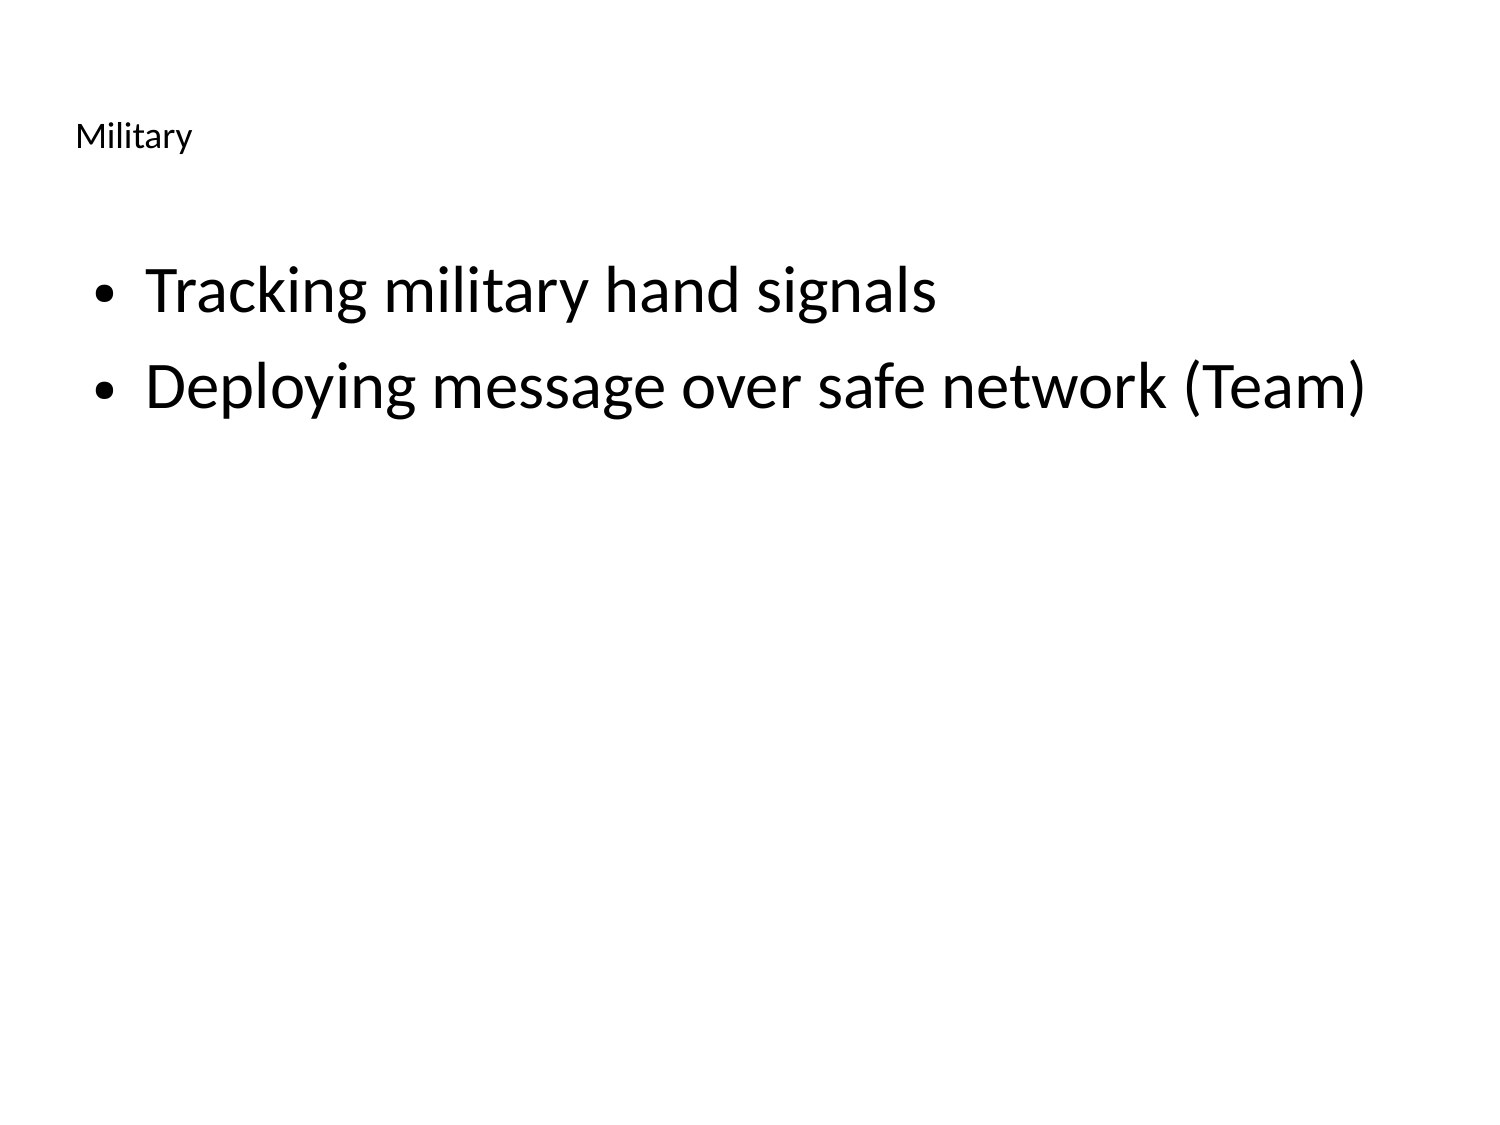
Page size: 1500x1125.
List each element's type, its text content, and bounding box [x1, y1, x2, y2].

list Tracking military hand signals Deploying message over safe network (Team) [75, 262, 1425, 1005]
title Military [75, 52, 1425, 226]
